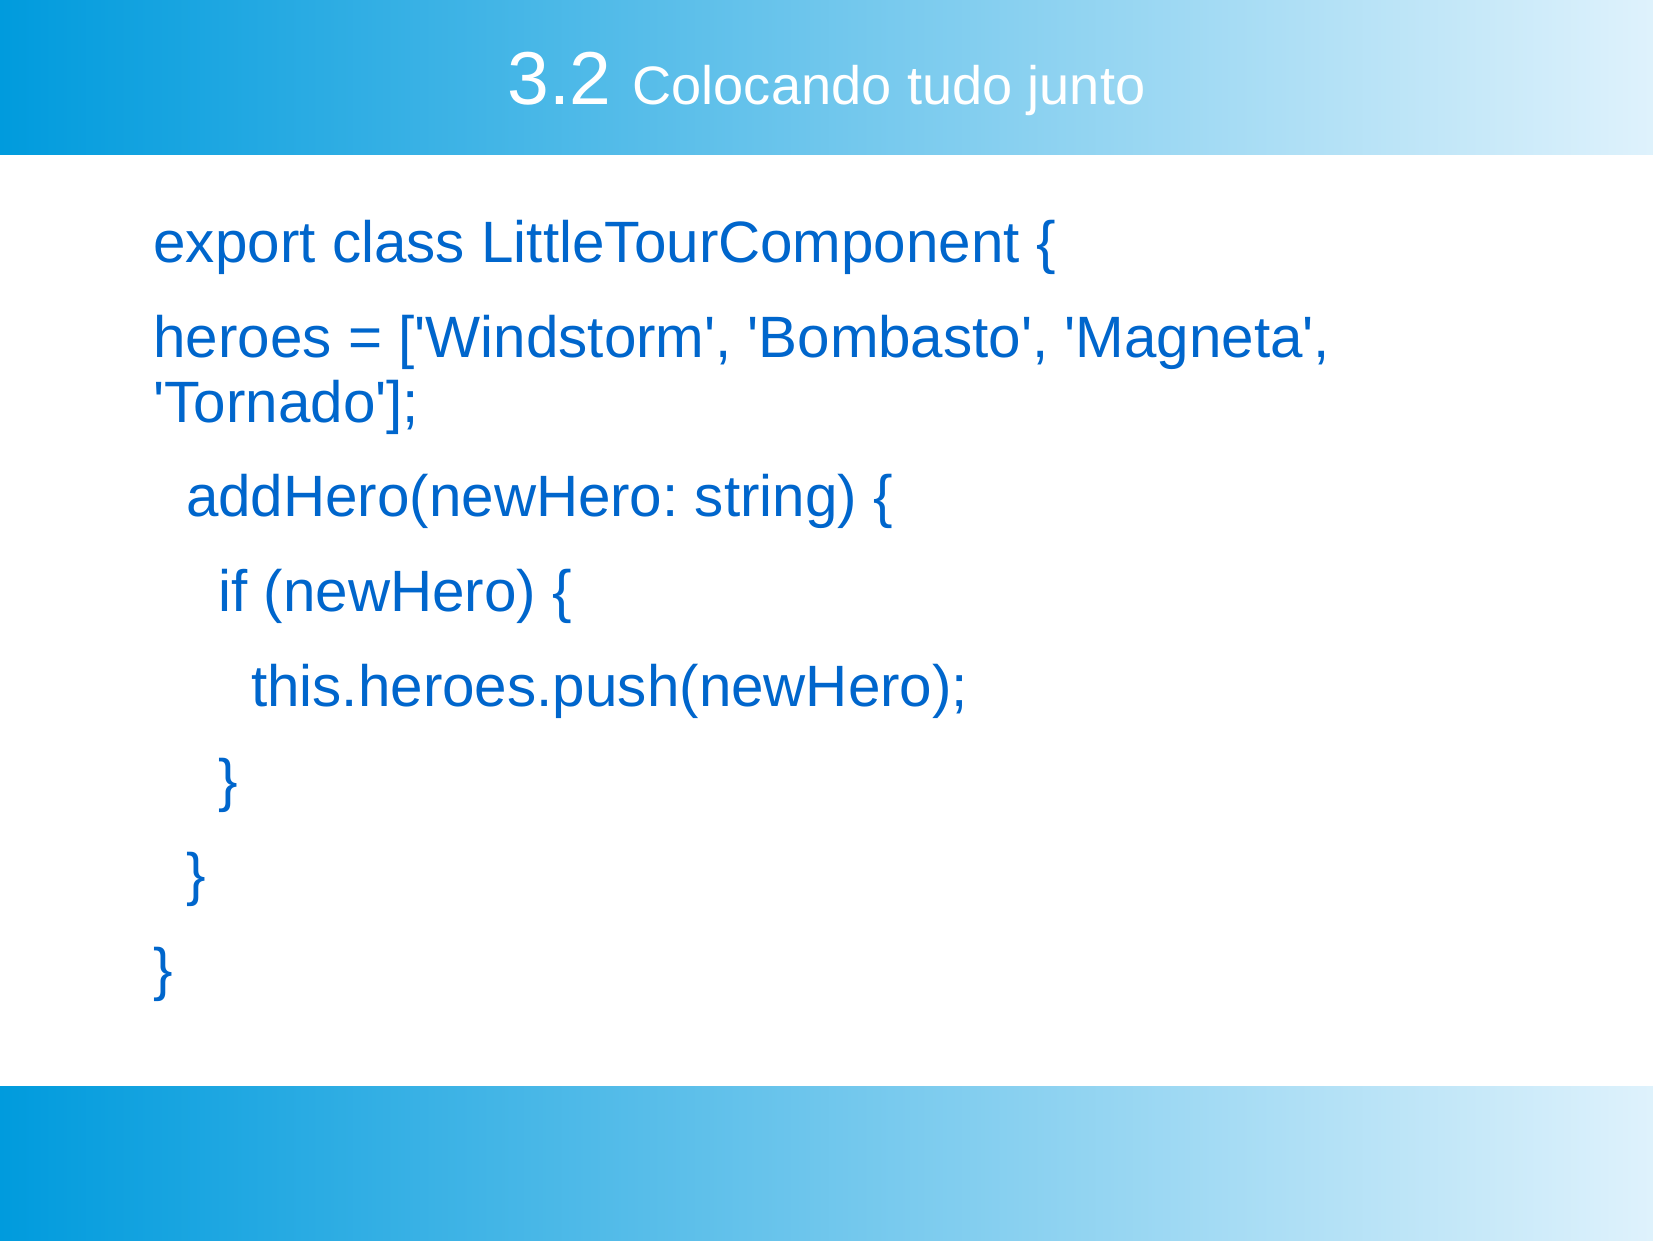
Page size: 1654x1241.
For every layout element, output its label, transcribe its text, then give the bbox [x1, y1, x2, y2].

title 3.2 Colocando tudo junto [82, 5, 1571, 151]
list export class LittleTourComponent { heroes = ['Windstorm', 'Bombasto', 'Magneta', 'Tornado']; addHero(newHero: string) { if (newHero) { this.heroes.push(newHero); } } } [82, 210, 1571, 1036]
